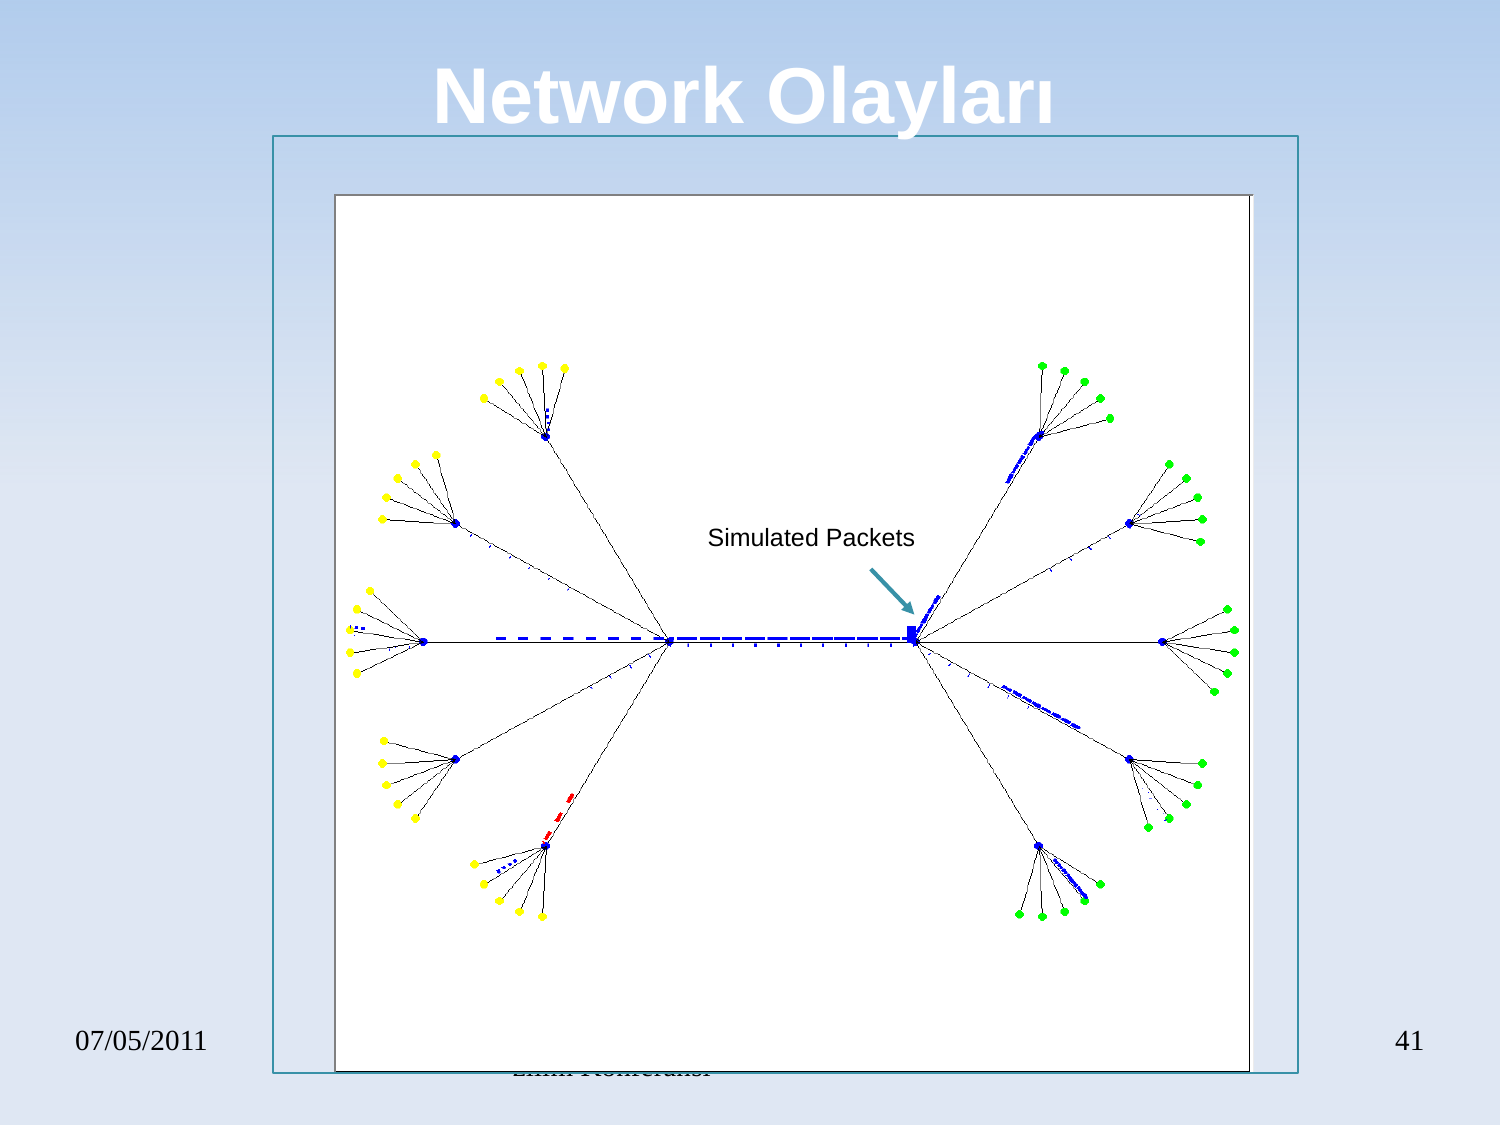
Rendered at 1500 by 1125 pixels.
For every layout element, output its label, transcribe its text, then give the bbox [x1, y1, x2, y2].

picture [0, 0, 1500, 1125]
text_box Simulated Packets [692, 516, 931, 560]
picture [274, 188, 1297, 1072]
title Network Olayları [69, 0, 1420, 188]
